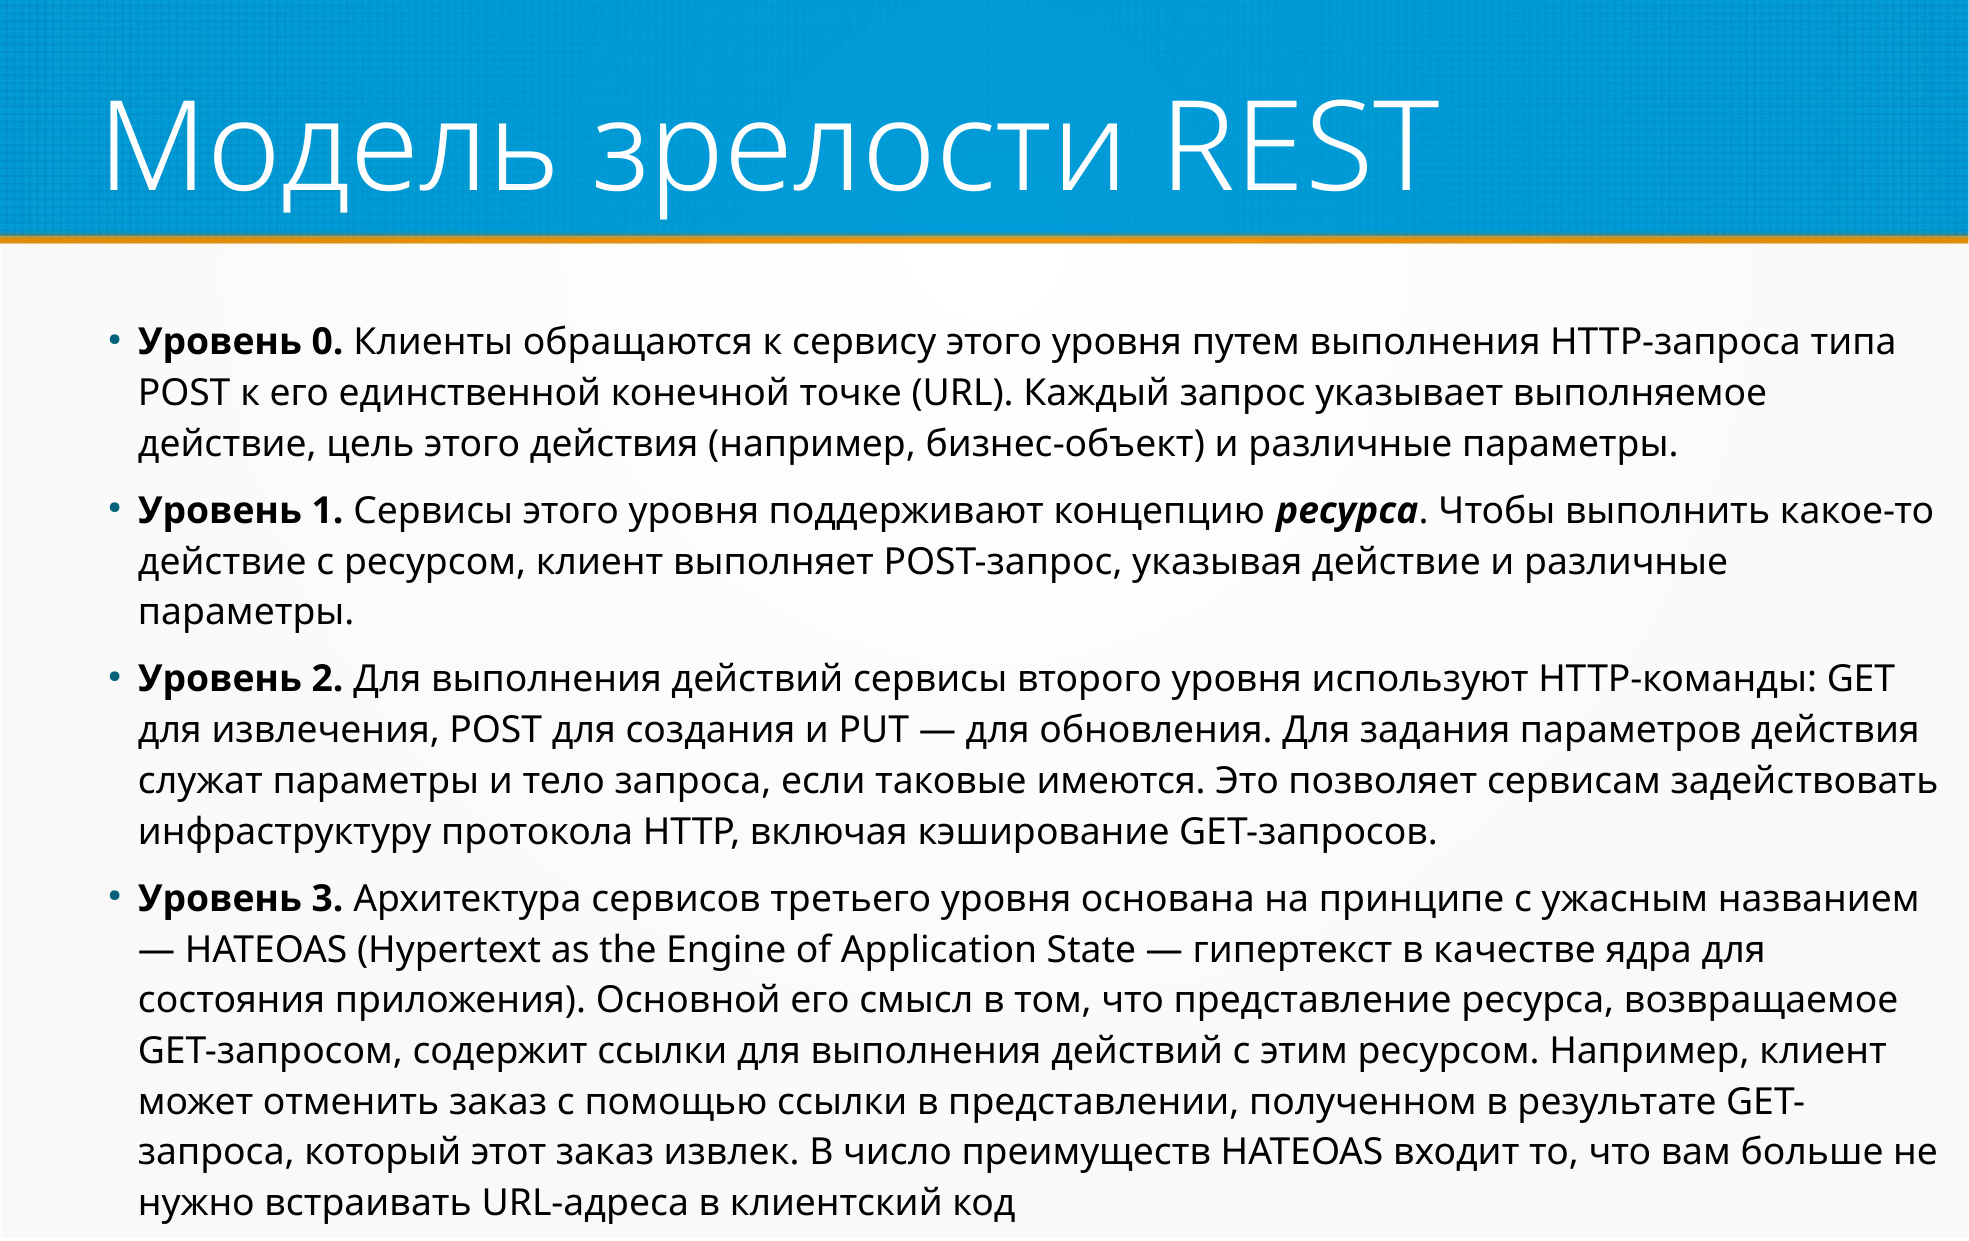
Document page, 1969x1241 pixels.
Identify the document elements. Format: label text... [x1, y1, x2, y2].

title Модель зрелости REST [98, 19, 1870, 227]
list Уровень 0. Клиенты обращаются к сервису этого уровня путем выполнения HTTP-запроса типа POST к его единственной конечной точке (URL). Каждый запрос указывает выполняемое действие, цель этого действия (например, бизнес-объект) и различные параметры. Уровень 1. Сервисы этого уровня поддерживают концепцию ресурса. Чтобы выполнить какое-то действие с ресурсом, клиент выполняет POST-запрос, указывая действие и различные параметры. Уровень 2. Для выполнения действий сервисы второго уровня используют HTTP-команды: GET для извлечения, POST для создания и PUT — для обновления. Для задания параметров действия служат параметры и тело запроса, если таковые имеются. Это позволяет сервисам задействовать инфраструктуру протокола HTTP, включая кэширование GET-запросов. Уровень 3. Архитектура сервисов третьего уровня основана на принципе с ужасным названием — HATEOAS (Hypertext as the Engine of Application State — гипертекст в качестве ядра для состояния приложения). Основной его смысл в том, что представление ресурса, возвращаемое GET-запросом, содержит ссылки для выполнения действий с этим ресурсом. Например, клиент может отменить заказ с помощью ссылки в представлении, полученном в результате GET-запроса, который этот заказ извлек. В число преимуществ HATEOAS входит то, что вам больше не нужно встраивать URL-адреса в клиентский код [98, 315, 1949, 1229]
picture [0, 233, 1969, 1241]
